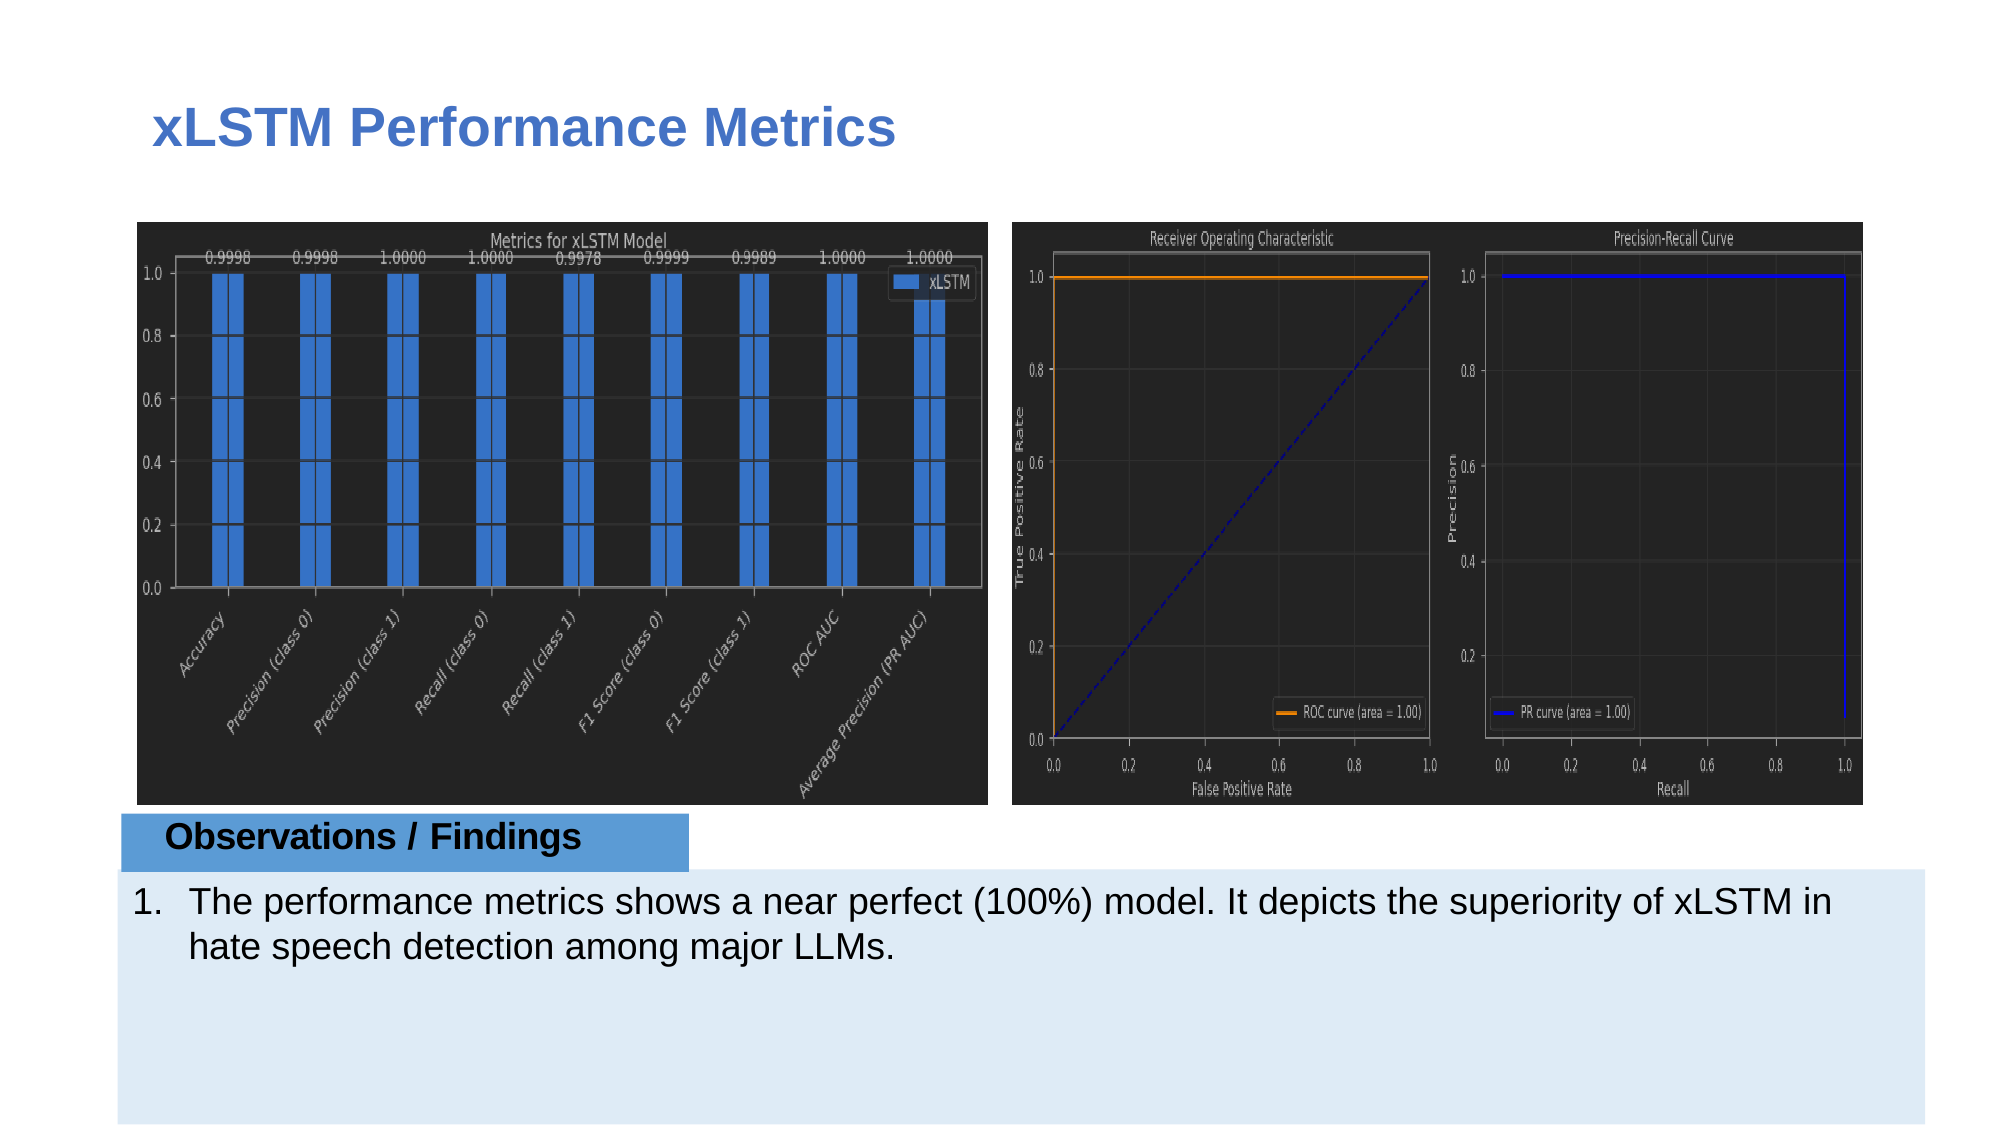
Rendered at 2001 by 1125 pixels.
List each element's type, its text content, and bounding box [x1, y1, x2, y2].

title xLSTM Performance Metrics [137, 59, 1863, 197]
picture [1012, 222, 1863, 805]
text_box The performance metrics shows a near perfect (100%) model. It depicts the superiority of xLSTM in hate speech detection among major LLMs. [117, 869, 1926, 1125]
picture [137, 222, 988, 805]
text_box Observations / Findings [121, 813, 689, 869]
